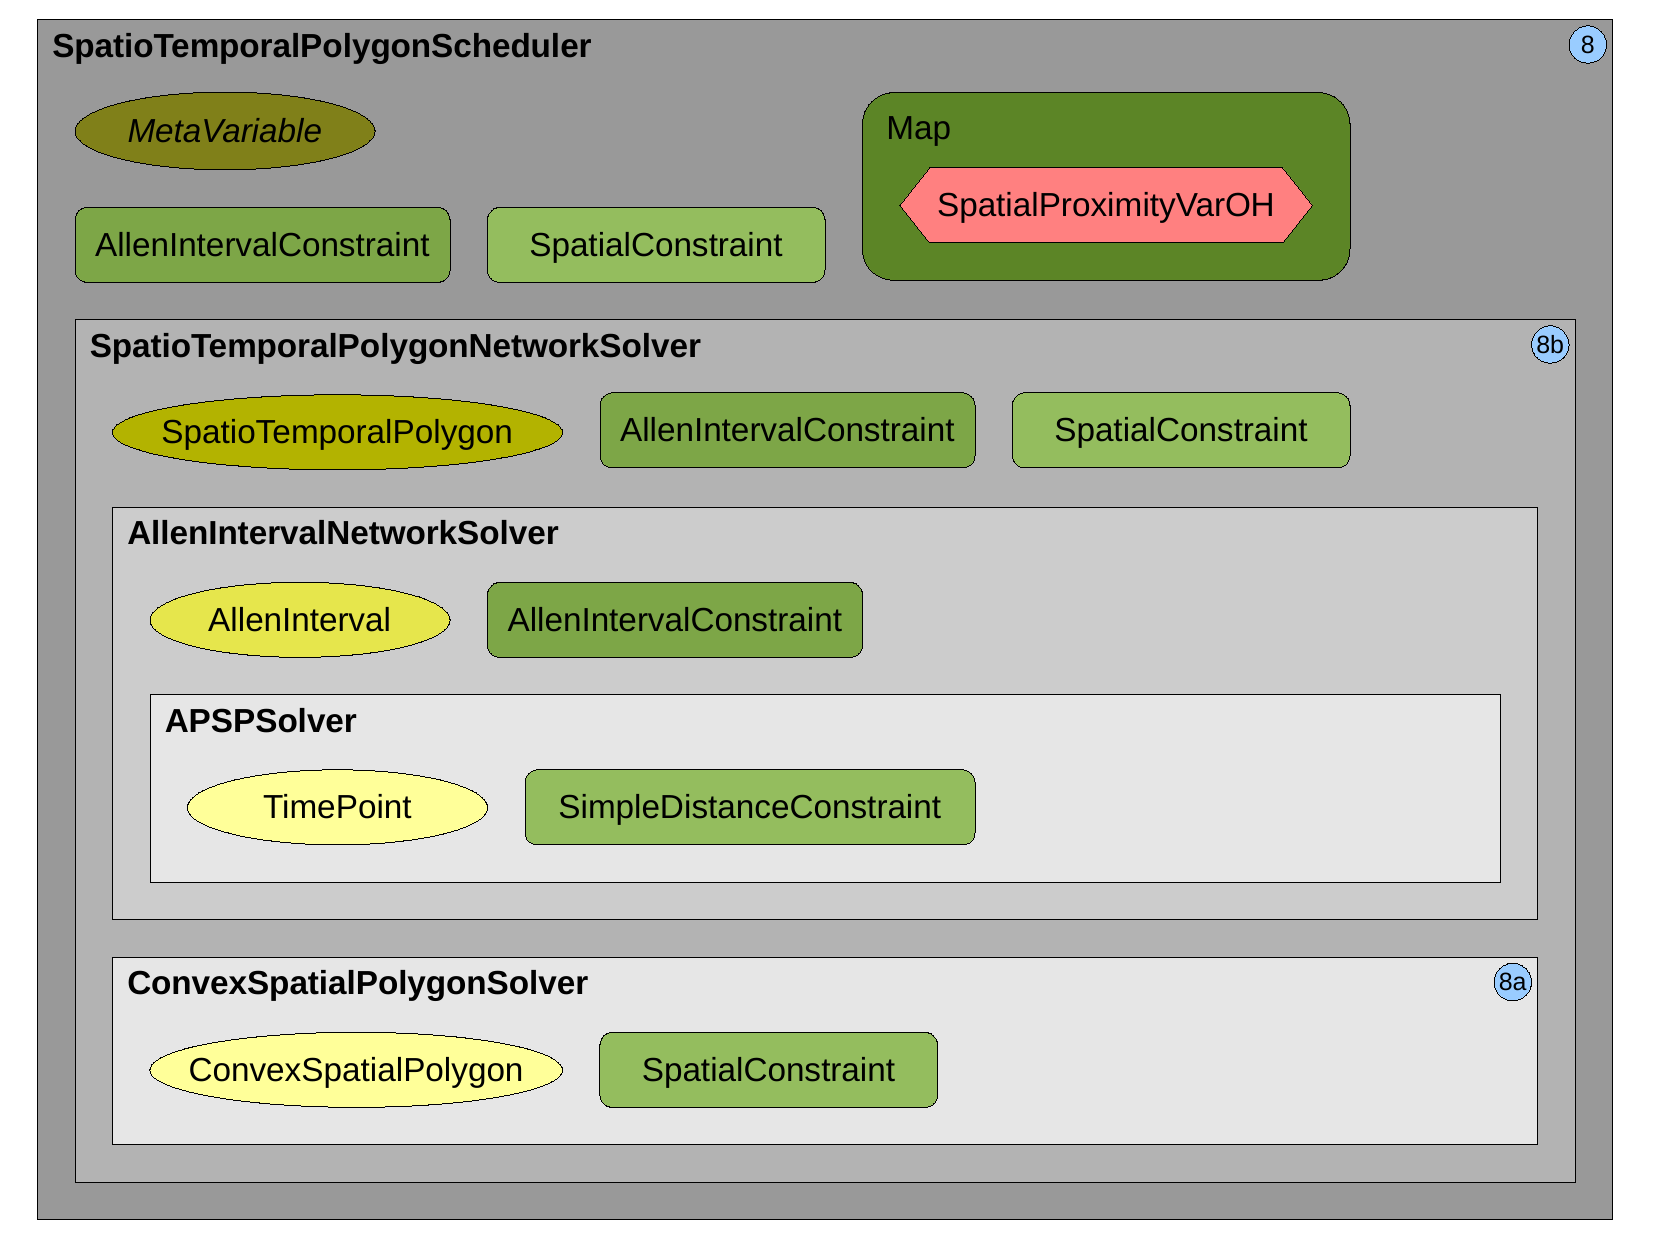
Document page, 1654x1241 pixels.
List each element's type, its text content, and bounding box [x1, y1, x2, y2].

text_box ConvexSpatialPolygonSolver [112, 957, 1538, 1145]
text_box MetaVariable [75, 92, 376, 170]
text_box APSPSolver [150, 694, 1501, 883]
text_box SimpleDistanceConstraint [525, 769, 976, 845]
text_box SpatioTemporalPolygonNetworkSolver [75, 319, 1576, 1183]
text_box AllenIntervalConstraint [75, 207, 451, 283]
text_box AllenIntervalConstraint [487, 582, 863, 658]
text_box ConvexSpatialPolygon [149, 1032, 563, 1108]
text_box SpatioTemporalPolygonScheduler [37, 19, 1613, 1220]
text_box 8b [1531, 325, 1570, 364]
text_box SpatialConstraint [487, 207, 826, 283]
text_box SpatialProximityVarOH [899, 167, 1313, 243]
text_box SpatialConstraint [599, 1032, 938, 1108]
text_box TimePoint [187, 769, 488, 845]
text_box AllenIntervalConstraint [600, 392, 976, 468]
text_box SpatioTemporalPolygon [112, 394, 563, 470]
text_box Map [862, 92, 1351, 281]
text_box SpatialConstraint [1012, 392, 1351, 468]
text_box 8 [1569, 25, 1607, 64]
text_box AllenIntervalNetworkSolver [112, 507, 1538, 920]
text_box AllenInterval [150, 582, 451, 658]
text_box 8a [1494, 963, 1532, 1001]
